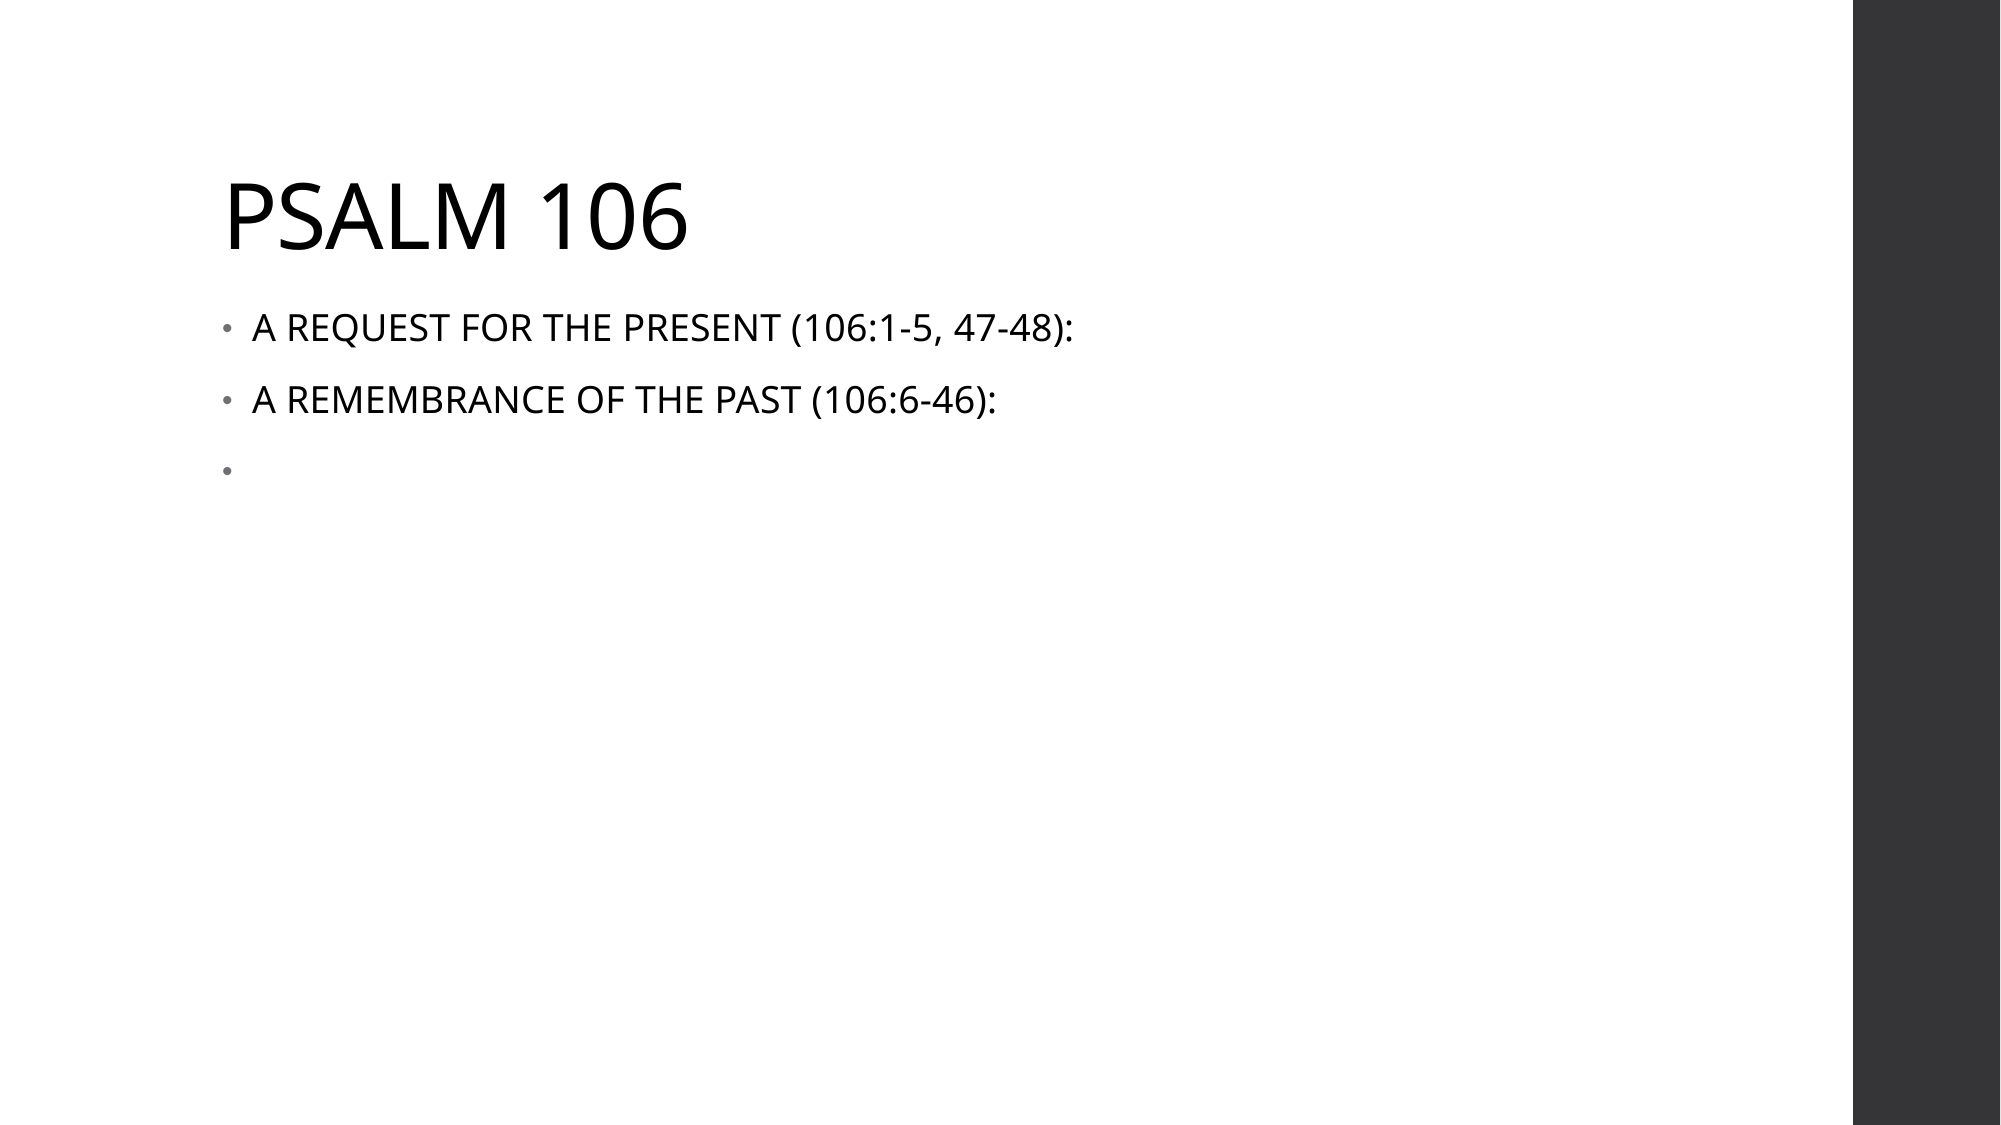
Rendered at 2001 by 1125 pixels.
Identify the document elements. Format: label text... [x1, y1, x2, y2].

list A REQUEST FOR THE PRESENT (106:1-5, 47-48): A REMEMBRANCE OF THE PAST (106:6-46): [206, 299, 1617, 1014]
title PSALM 106 [206, 60, 1797, 278]
